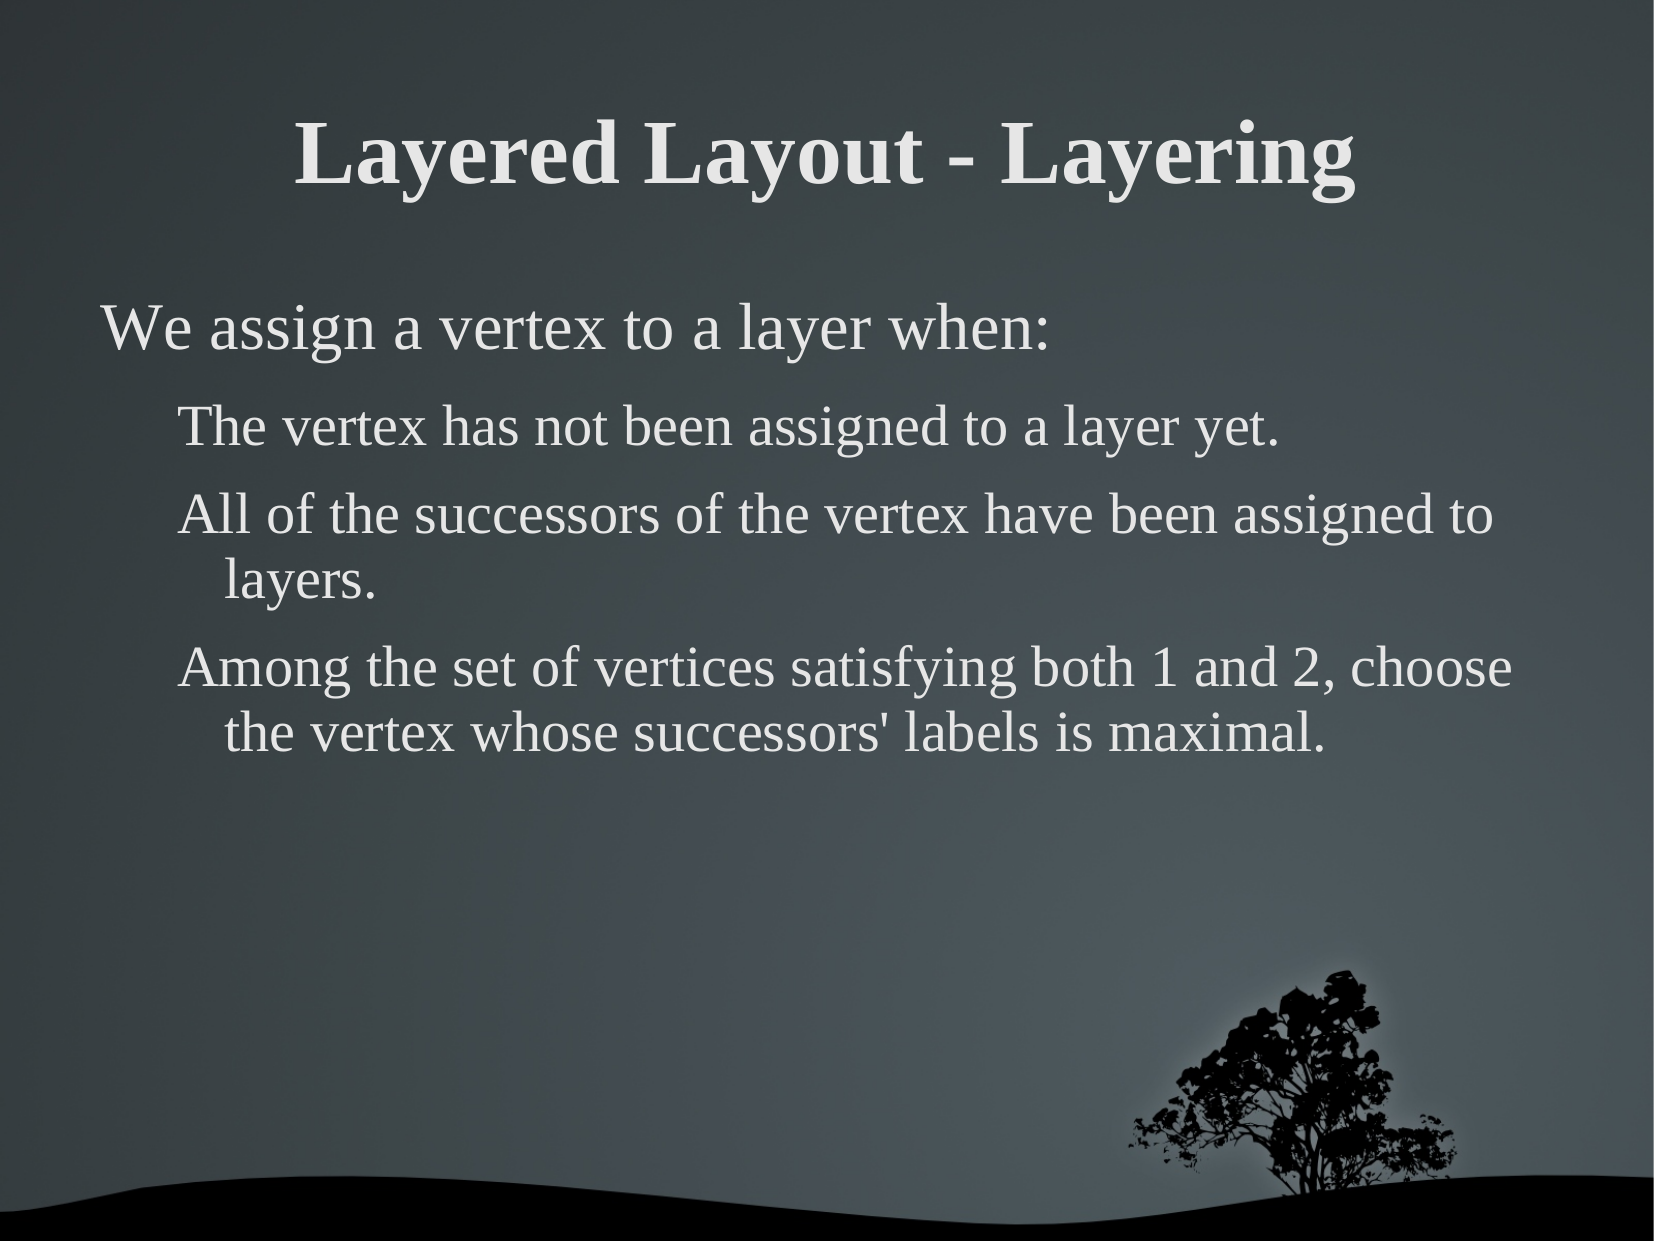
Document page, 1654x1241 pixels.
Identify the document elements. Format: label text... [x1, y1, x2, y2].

picture [0, 0, 1654, 1241]
list We assign a vertex to a layer when: The vertex has not been assigned to a layer yet. All of the successors of the vertex have been assigned to layers. Among the set of vertices satisfying both 1 and 2, choose the vertex whose successors' labels is maximal. [82, 290, 1571, 1094]
title Layered Layout - Layering [82, 56, 1571, 250]
